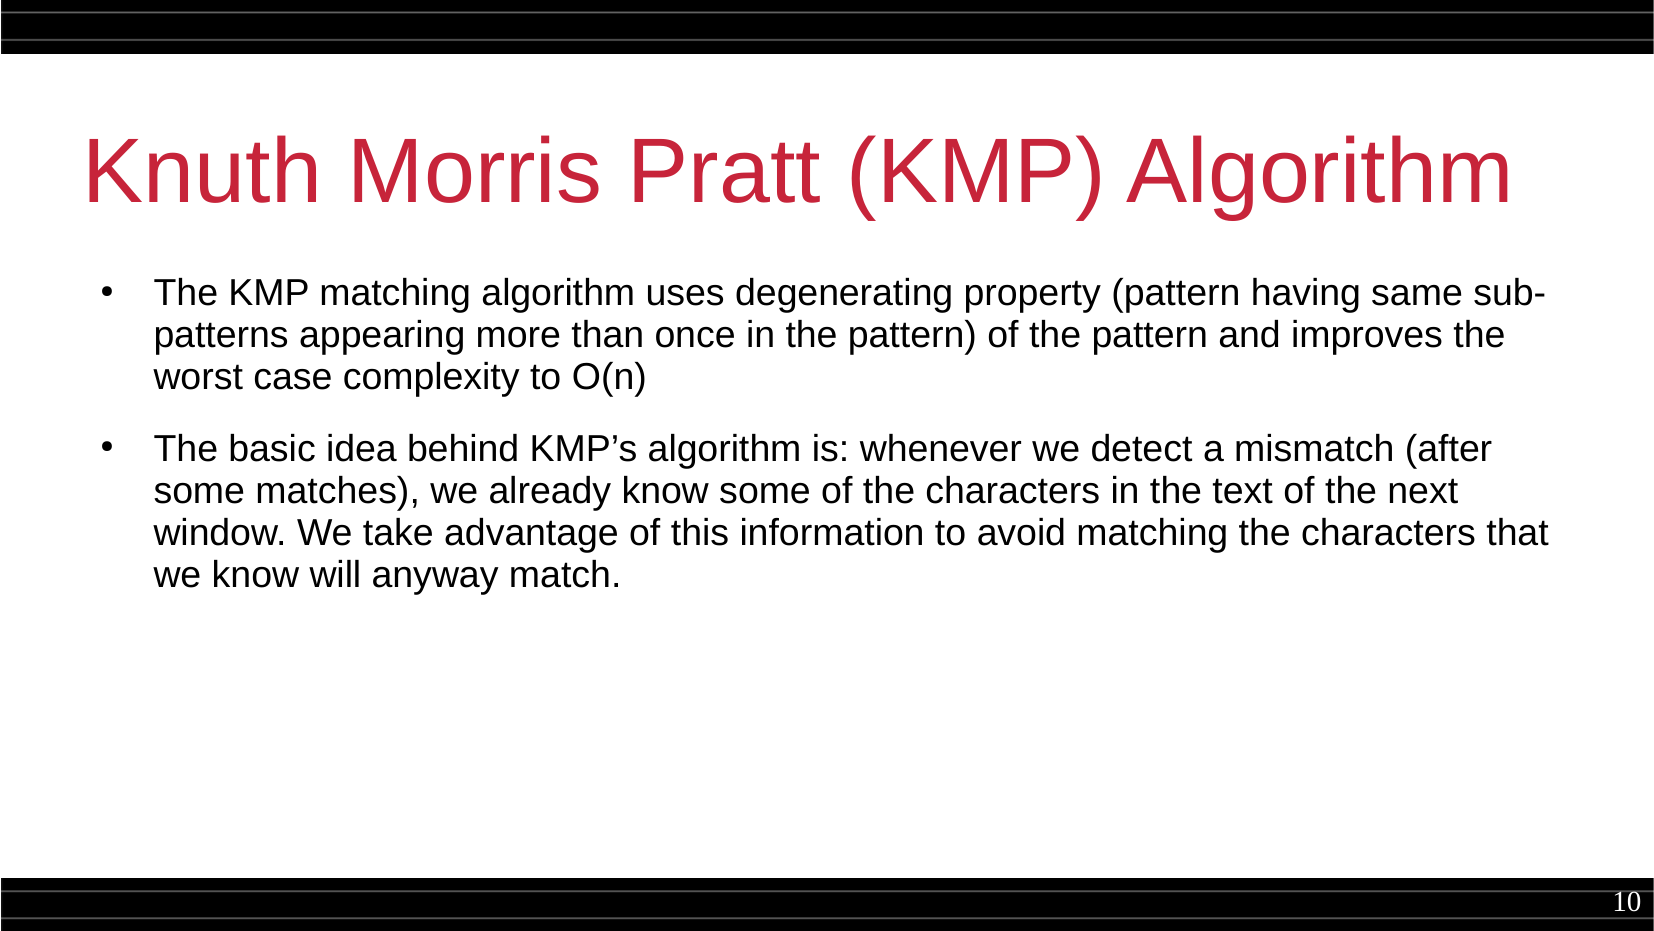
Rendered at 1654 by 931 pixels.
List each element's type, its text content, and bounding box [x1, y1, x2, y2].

picture [1, 0, 1654, 54]
list The KMP matching algorithm uses degenerating property (pattern having same sub-patterns appearing more than once in the pattern) of the pattern and improves the worst case complexity to O(n) The basic idea behind KMP’s algorithm is: whenever we detect a mismatch (after some matches), we already know some of the characters in the text of the next window. We take advantage of this information to avoid matching the characters that we know will anyway match. [82, 271, 1571, 758]
title Knuth Morris Pratt (KMP) Algorithm [82, 92, 1571, 249]
picture [1, 878, 1654, 931]
